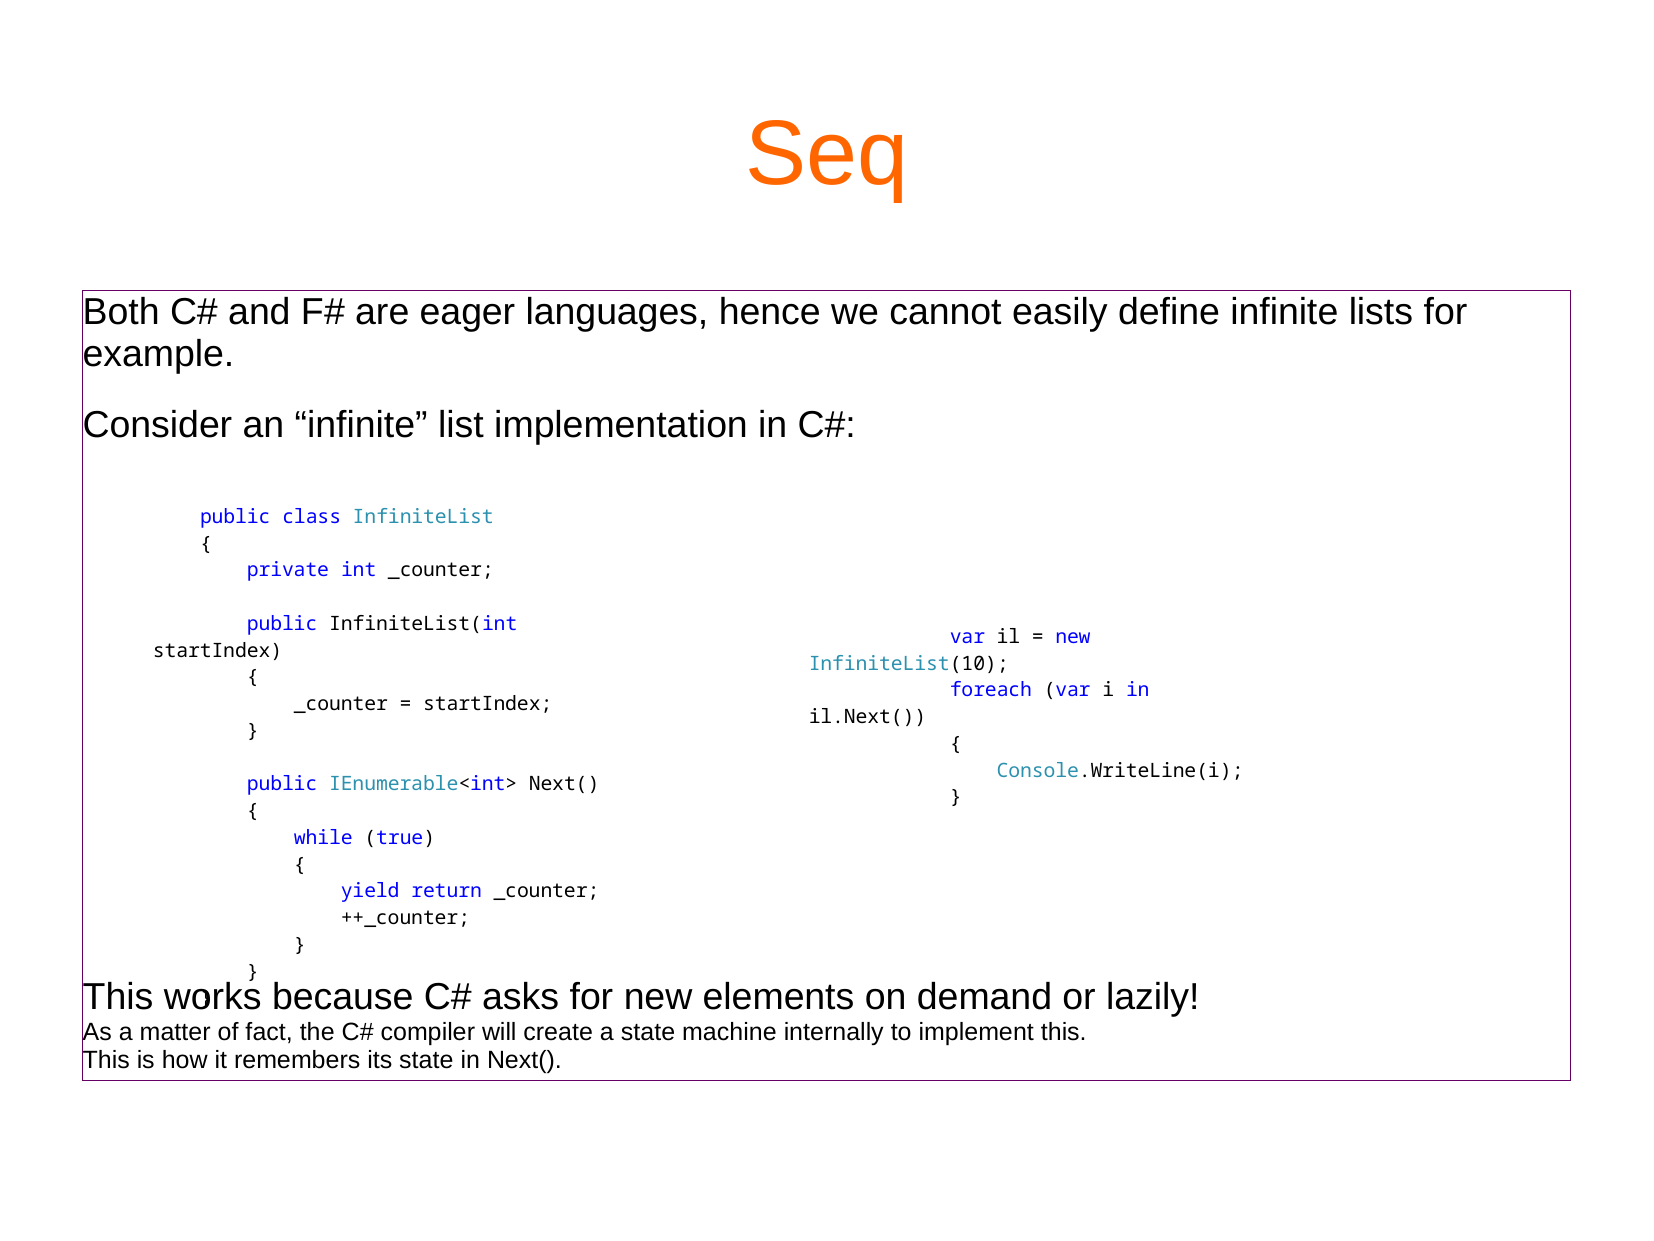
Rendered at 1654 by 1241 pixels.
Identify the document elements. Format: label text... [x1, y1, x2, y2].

text_box public class InfiniteList { private int _counter; public InfiniteList(int startIndex) { _counter = startIndex; } public IEnumerable<int> Next() { while (true) { yield return _counter; ++_counter; } } } [138, 495, 631, 929]
list Both C# and F# are eager languages, hence we cannot easily define infinite lists for example. Consider an “infinite” list implementation in C#: This works because C# asks for new elements on demand or lazily! As a matter of fact, the C# compiler will create a state machine internally to implement this. This is how it remembers its state in Next(). [82, 290, 1571, 1081]
text_box var il = new InfiniteList(10); foreach (var i in il.Next()) { Console.WriteLine(i); } [793, 615, 1276, 747]
title Seq [82, 49, 1571, 257]
